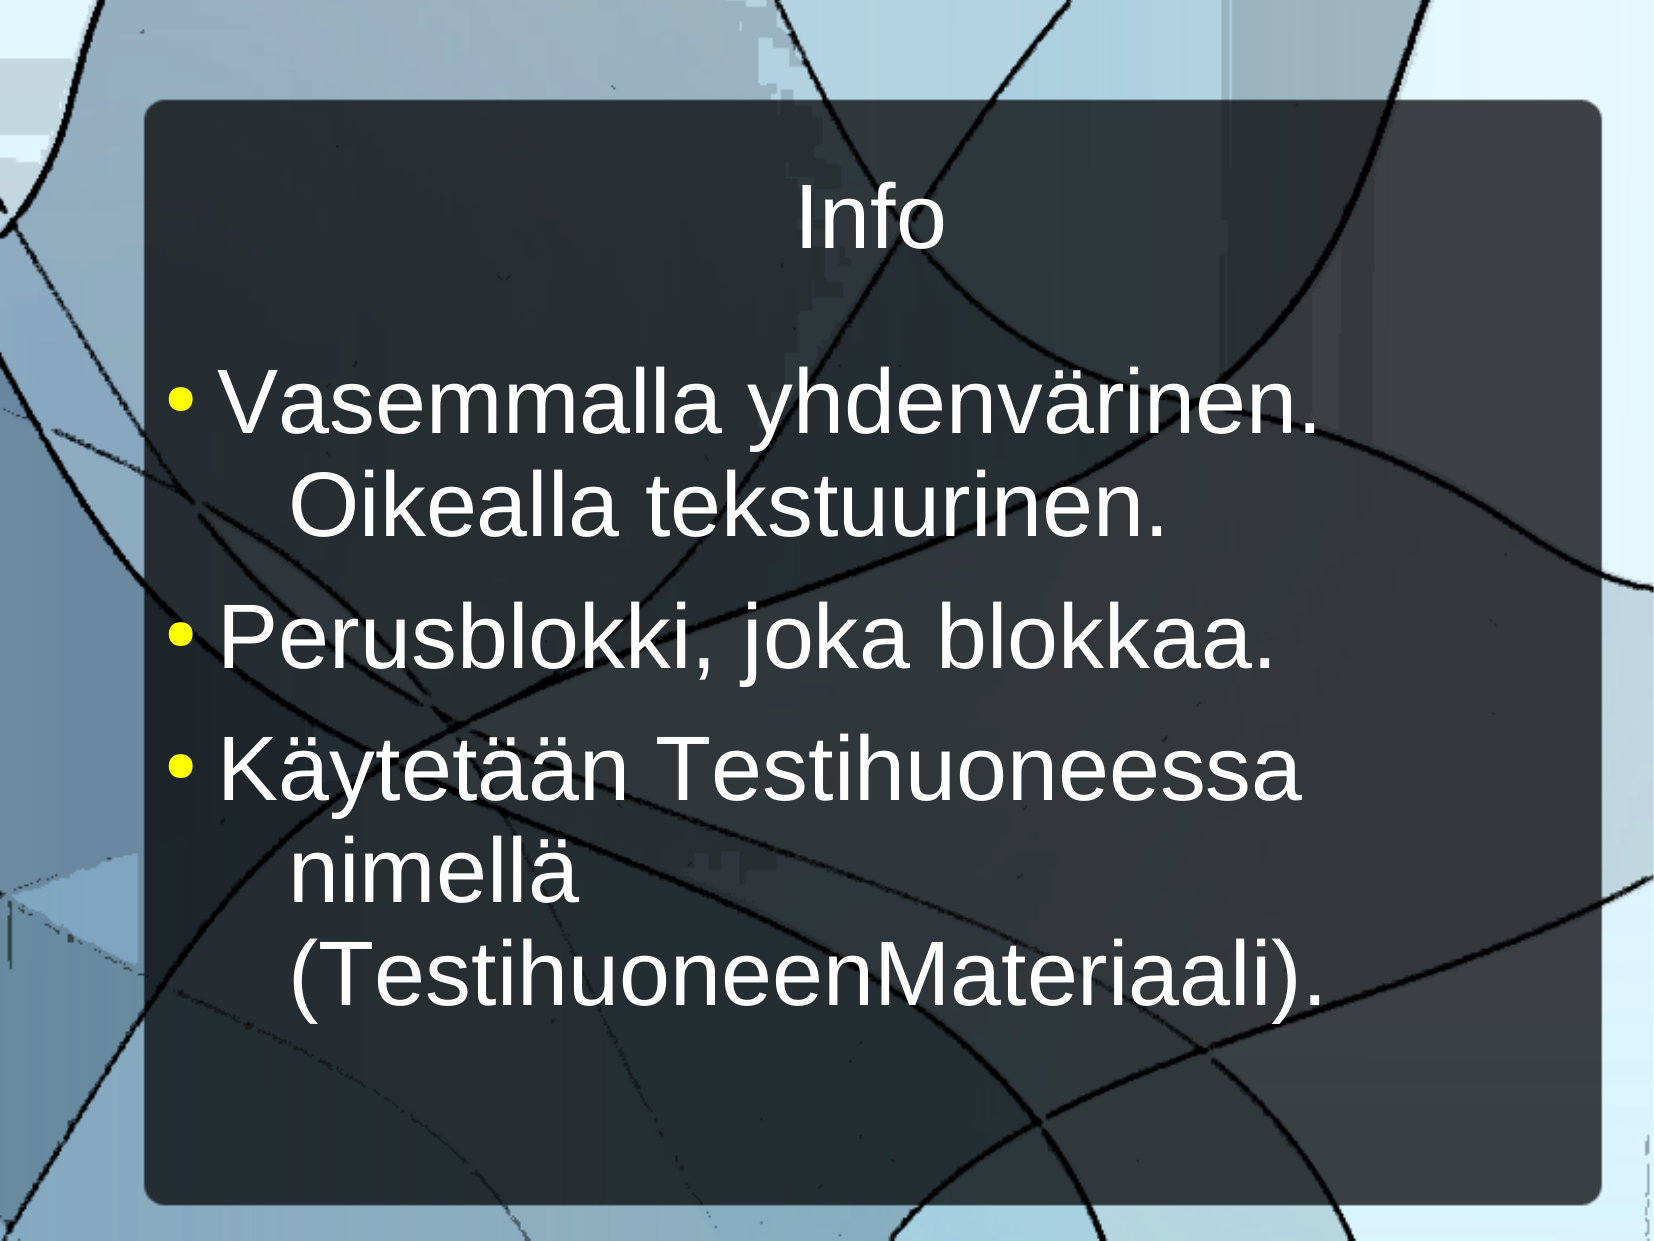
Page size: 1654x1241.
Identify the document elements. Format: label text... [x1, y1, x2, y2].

list Vasemmalla yhdenvärinen. Oikealla tekstuurinen. Perusblokki, joka blokkaa. Käytetään Testihuoneessa nimellä (TestihuoneenMateriaali). [134, 350, 1516, 1133]
title Info [159, 108, 1583, 325]
picture [0, 0, 1654, 1241]
